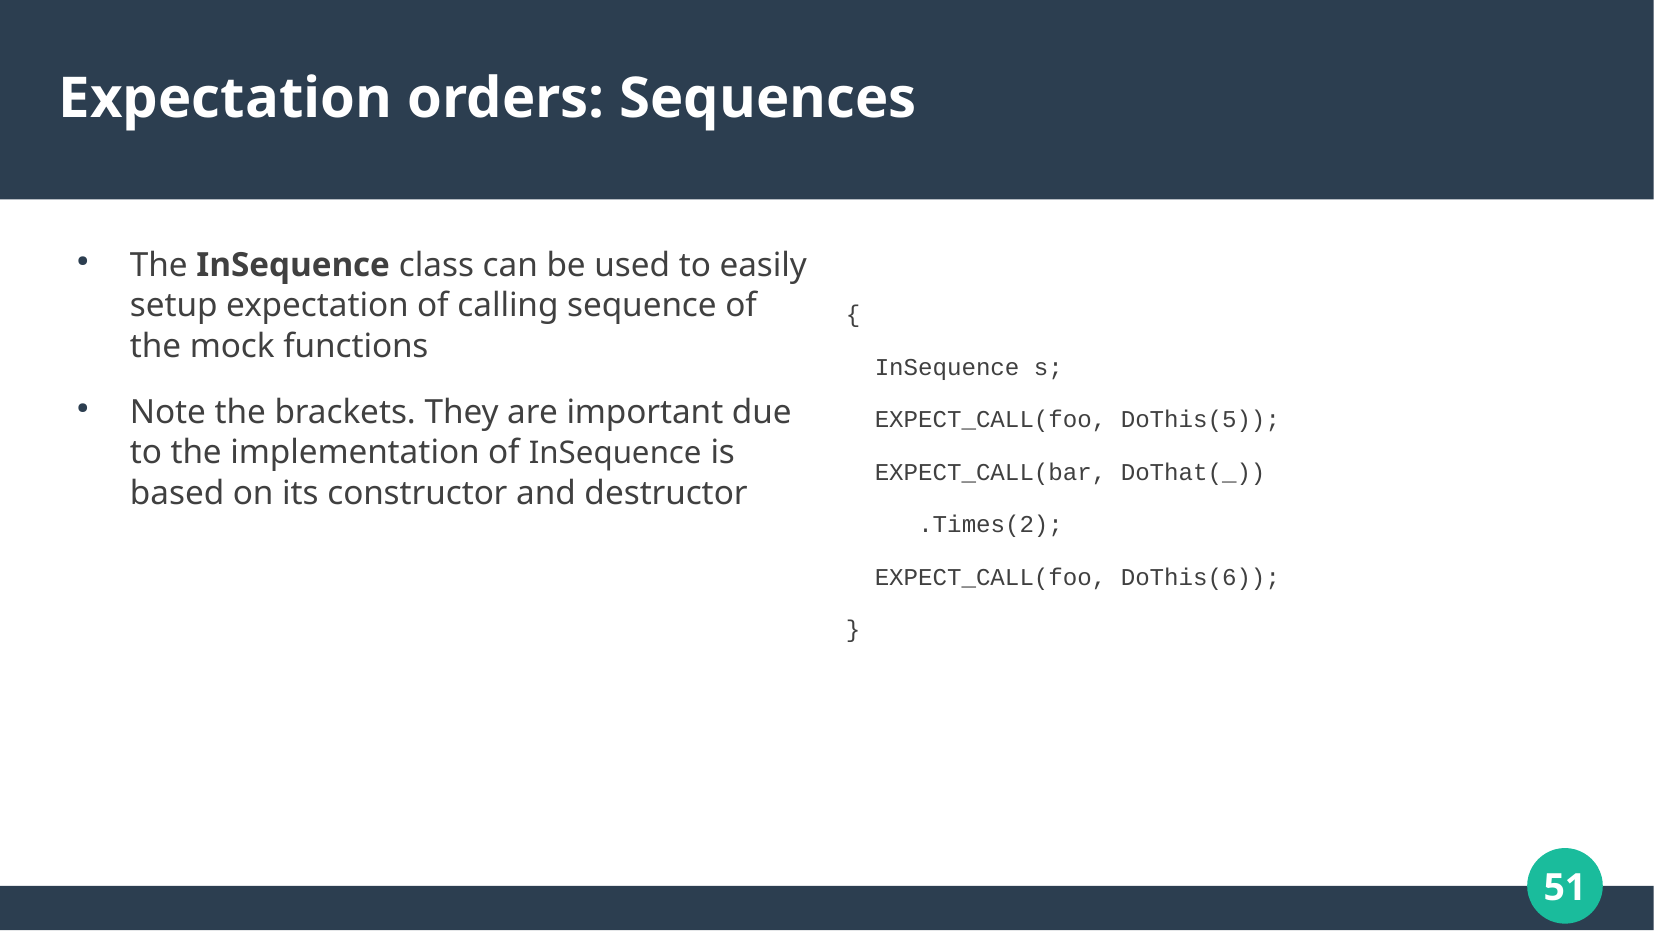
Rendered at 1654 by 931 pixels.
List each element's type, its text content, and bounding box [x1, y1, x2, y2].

list The InSequence class can be used to easily setup expectation of calling sequence of the mock functions Note the brackets. They are important due to the implementation of InSequence is based on its constructor and destructor [59, 243, 809, 864]
title Expectation orders: Sequences [59, 37, 1595, 155]
list { InSequence s; EXPECT_CALL(foo, DoThis(5)); EXPECT_CALL(bar, DoThat(_)) .Times(2); EXPECT_CALL(foo, DoThis(6)); } [845, 243, 1596, 864]
